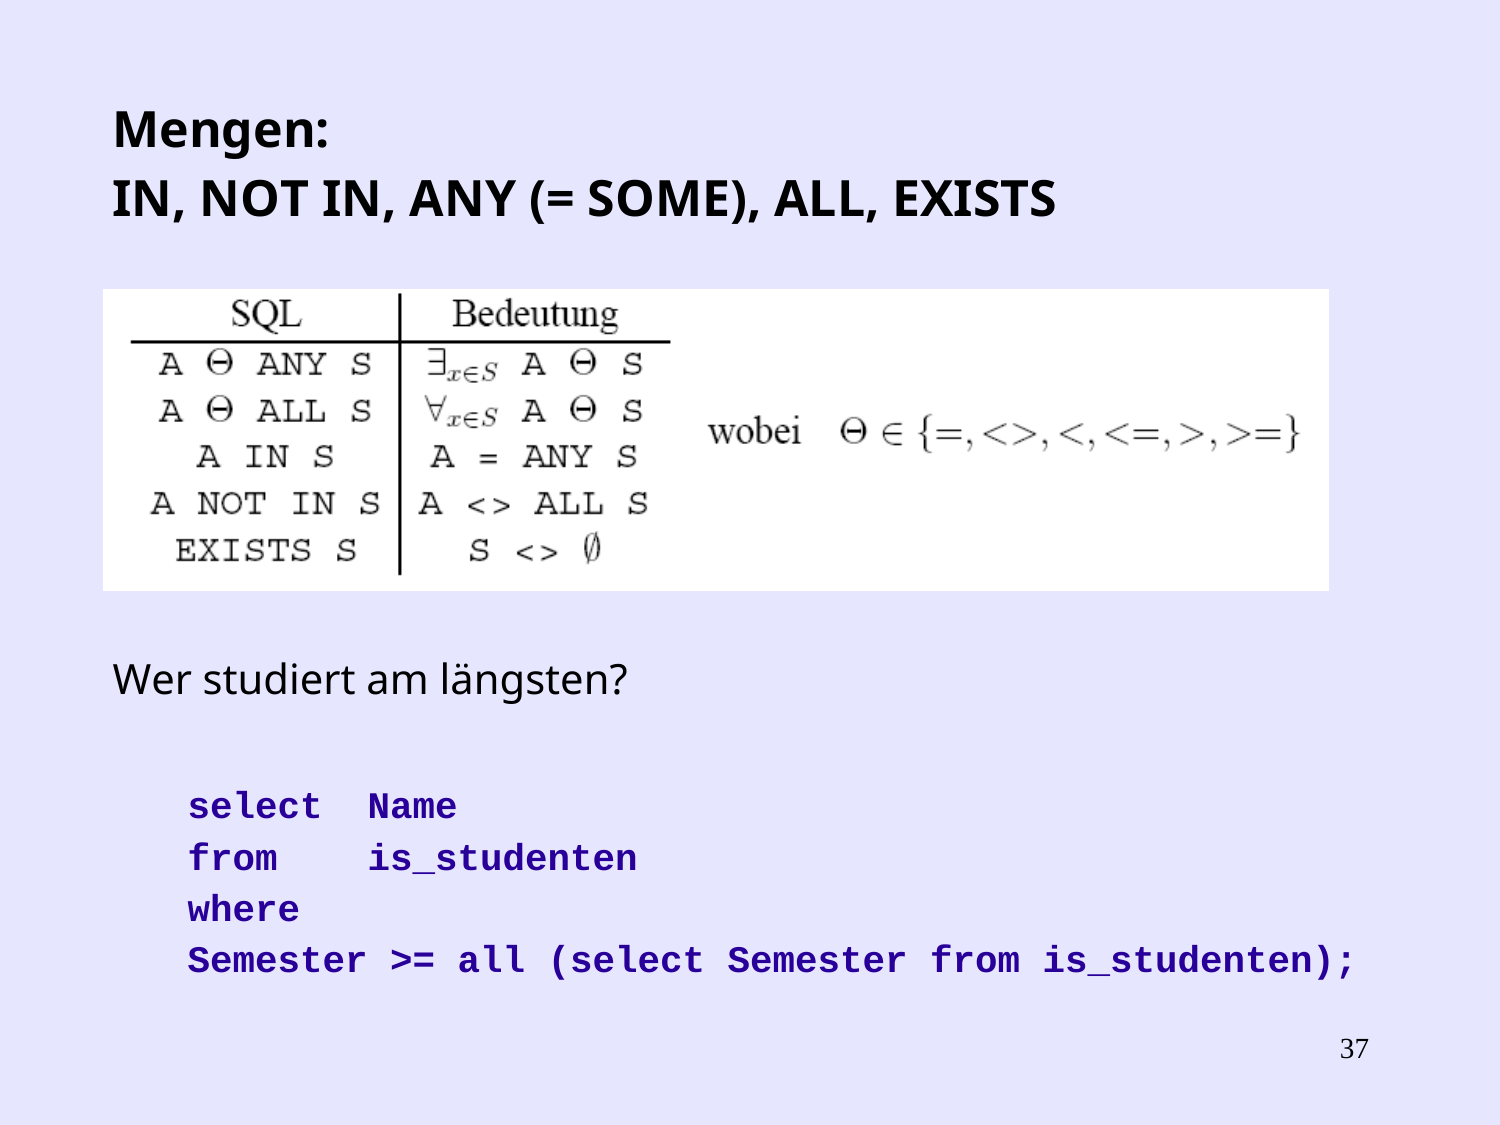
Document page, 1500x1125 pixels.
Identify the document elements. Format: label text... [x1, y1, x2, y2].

list Wer studiert am längsten? select Name from is_studenten where Semester >= all (select Semester from is_studenten); [112, 649, 1447, 1094]
picture [103, 289, 1329, 591]
title Mengen: IN, NOT IN, ANY (= SOME), ALL, EXISTS [112, 99, 1388, 226]
